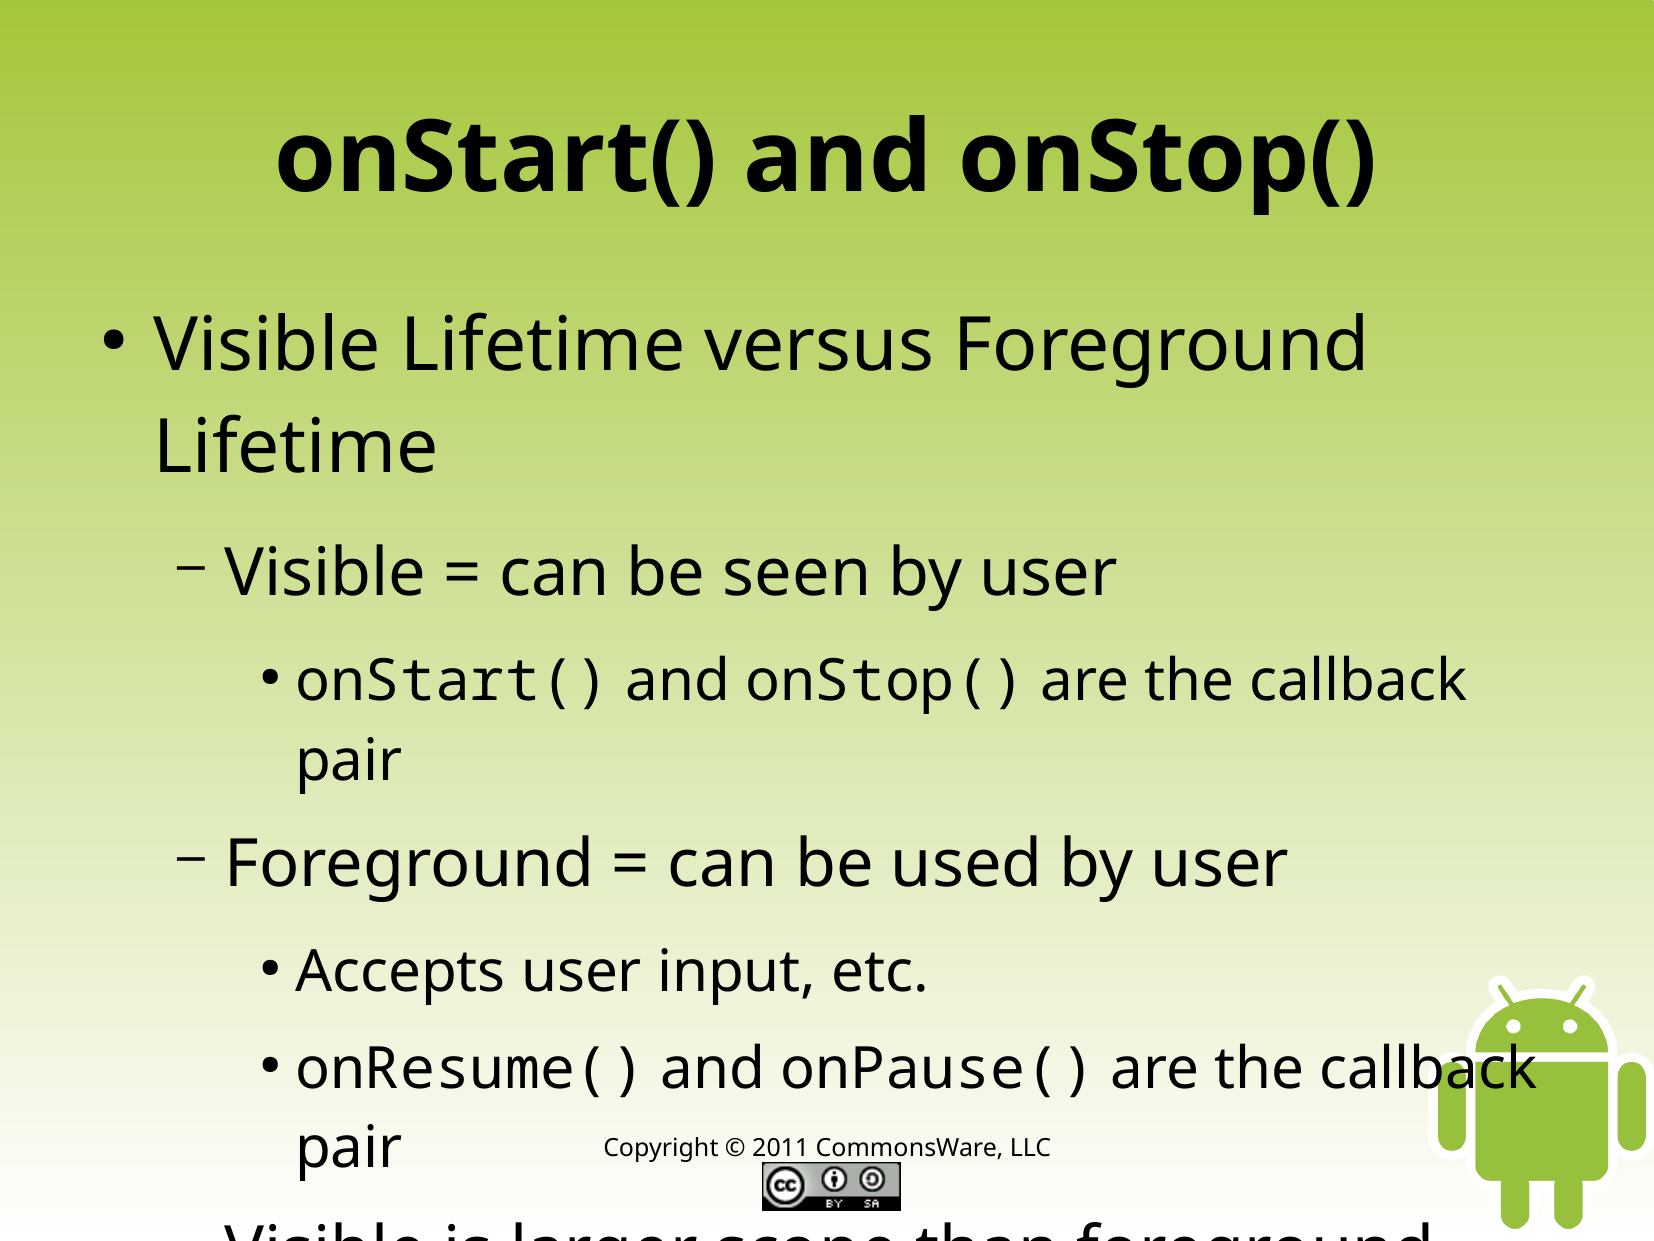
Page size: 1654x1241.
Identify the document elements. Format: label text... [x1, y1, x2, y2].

title onStart() and onStop() [82, 49, 1571, 257]
list Visible Lifetime versus Foreground Lifetime Visible = can be seen by user onStart() and onStop() are the callback pair Foreground = can be used by user Accepts user input, etc. onResume() and onPause() are the callback pair Visible is larger scope than foreground onStart() called before onResume(), onStop() called after onPause() [82, 290, 1571, 1137]
picture [1428, 975, 1654, 1238]
picture [762, 1162, 901, 1211]
